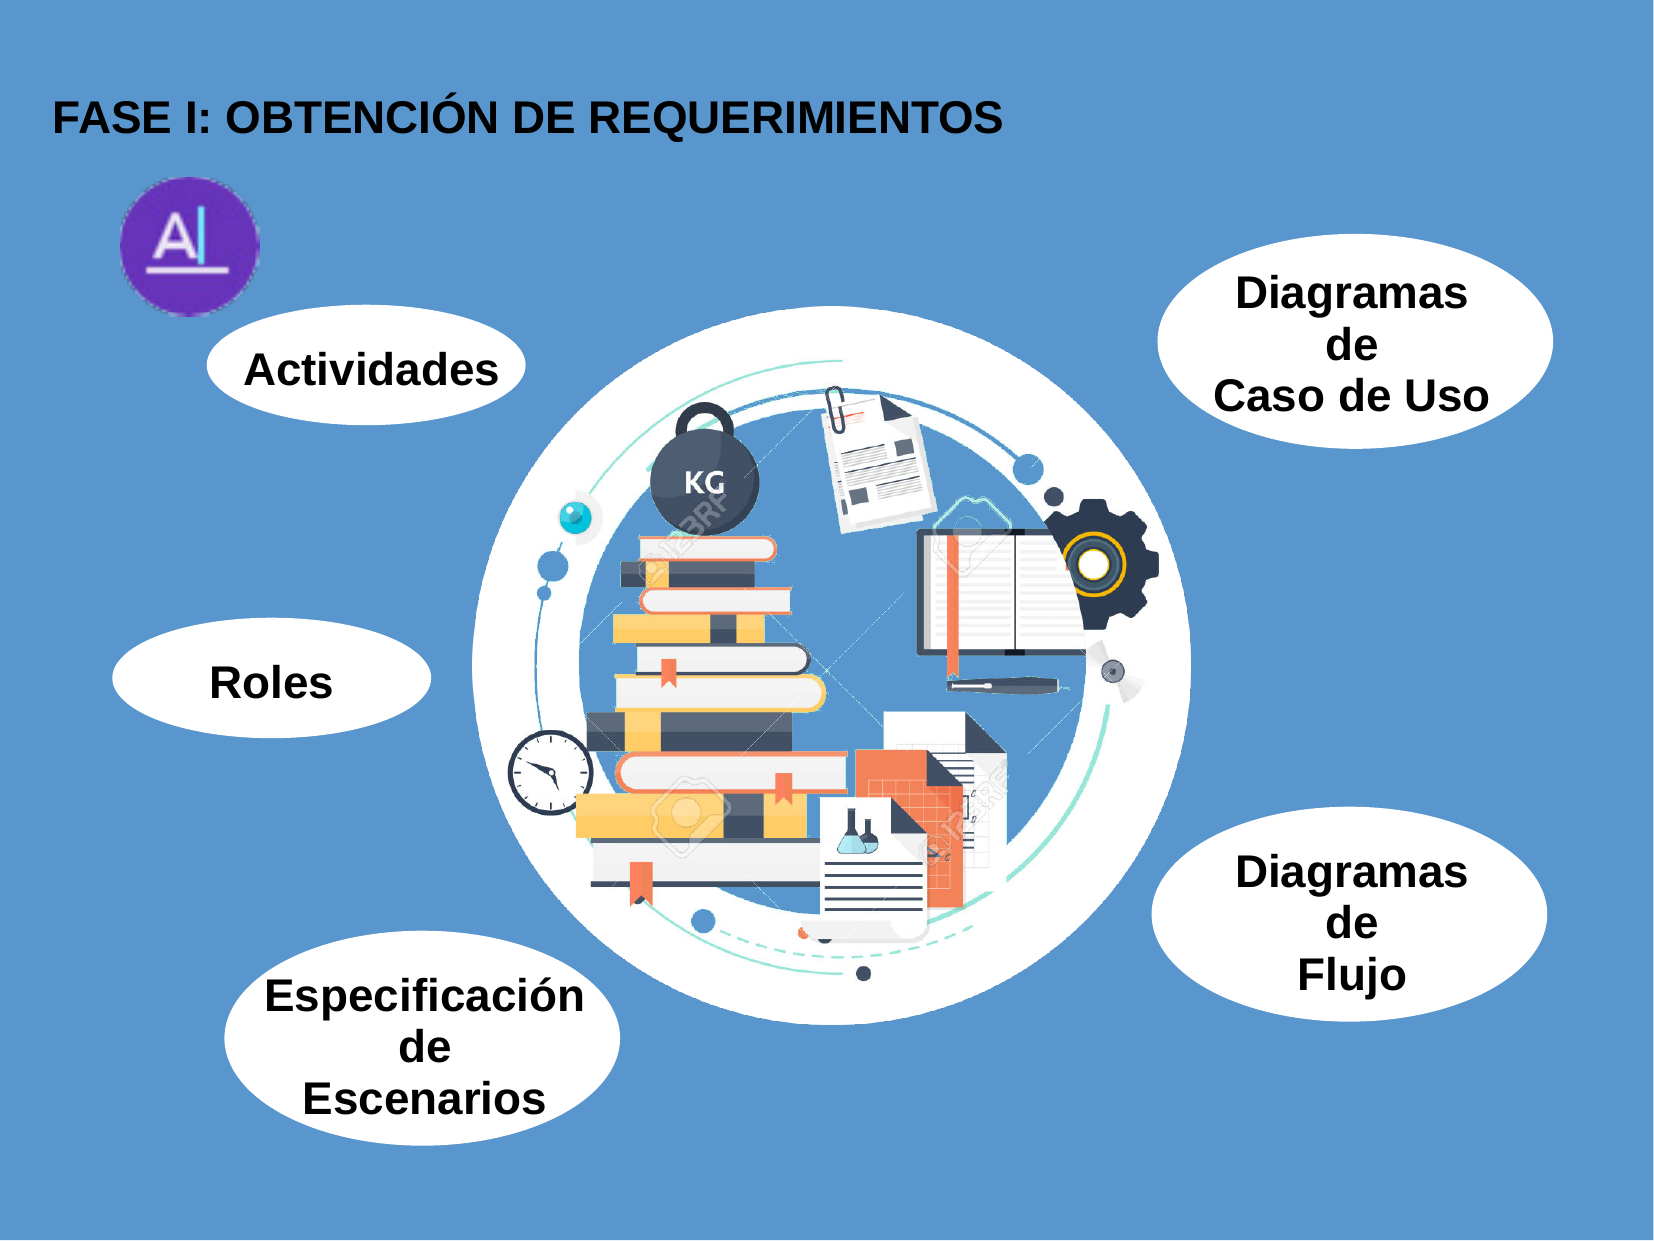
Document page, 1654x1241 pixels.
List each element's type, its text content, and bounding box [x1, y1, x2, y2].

text_box Roles [88, 649, 455, 716]
text_box [0, 0, 1654, 1241]
text_box Actividades [188, 336, 556, 403]
picture [120, 177, 260, 317]
text_box FASE I: OBTENCIÓN DE REQUERIMIENTOS [38, 59, 1134, 214]
picture [472, 306, 1191, 1025]
text_box Diagramas de Flujo [1169, 838, 1536, 1008]
text_box Especificación de Escenarios [242, 962, 609, 1132]
text_box Diagramas de Caso de Uso [1169, 259, 1536, 429]
